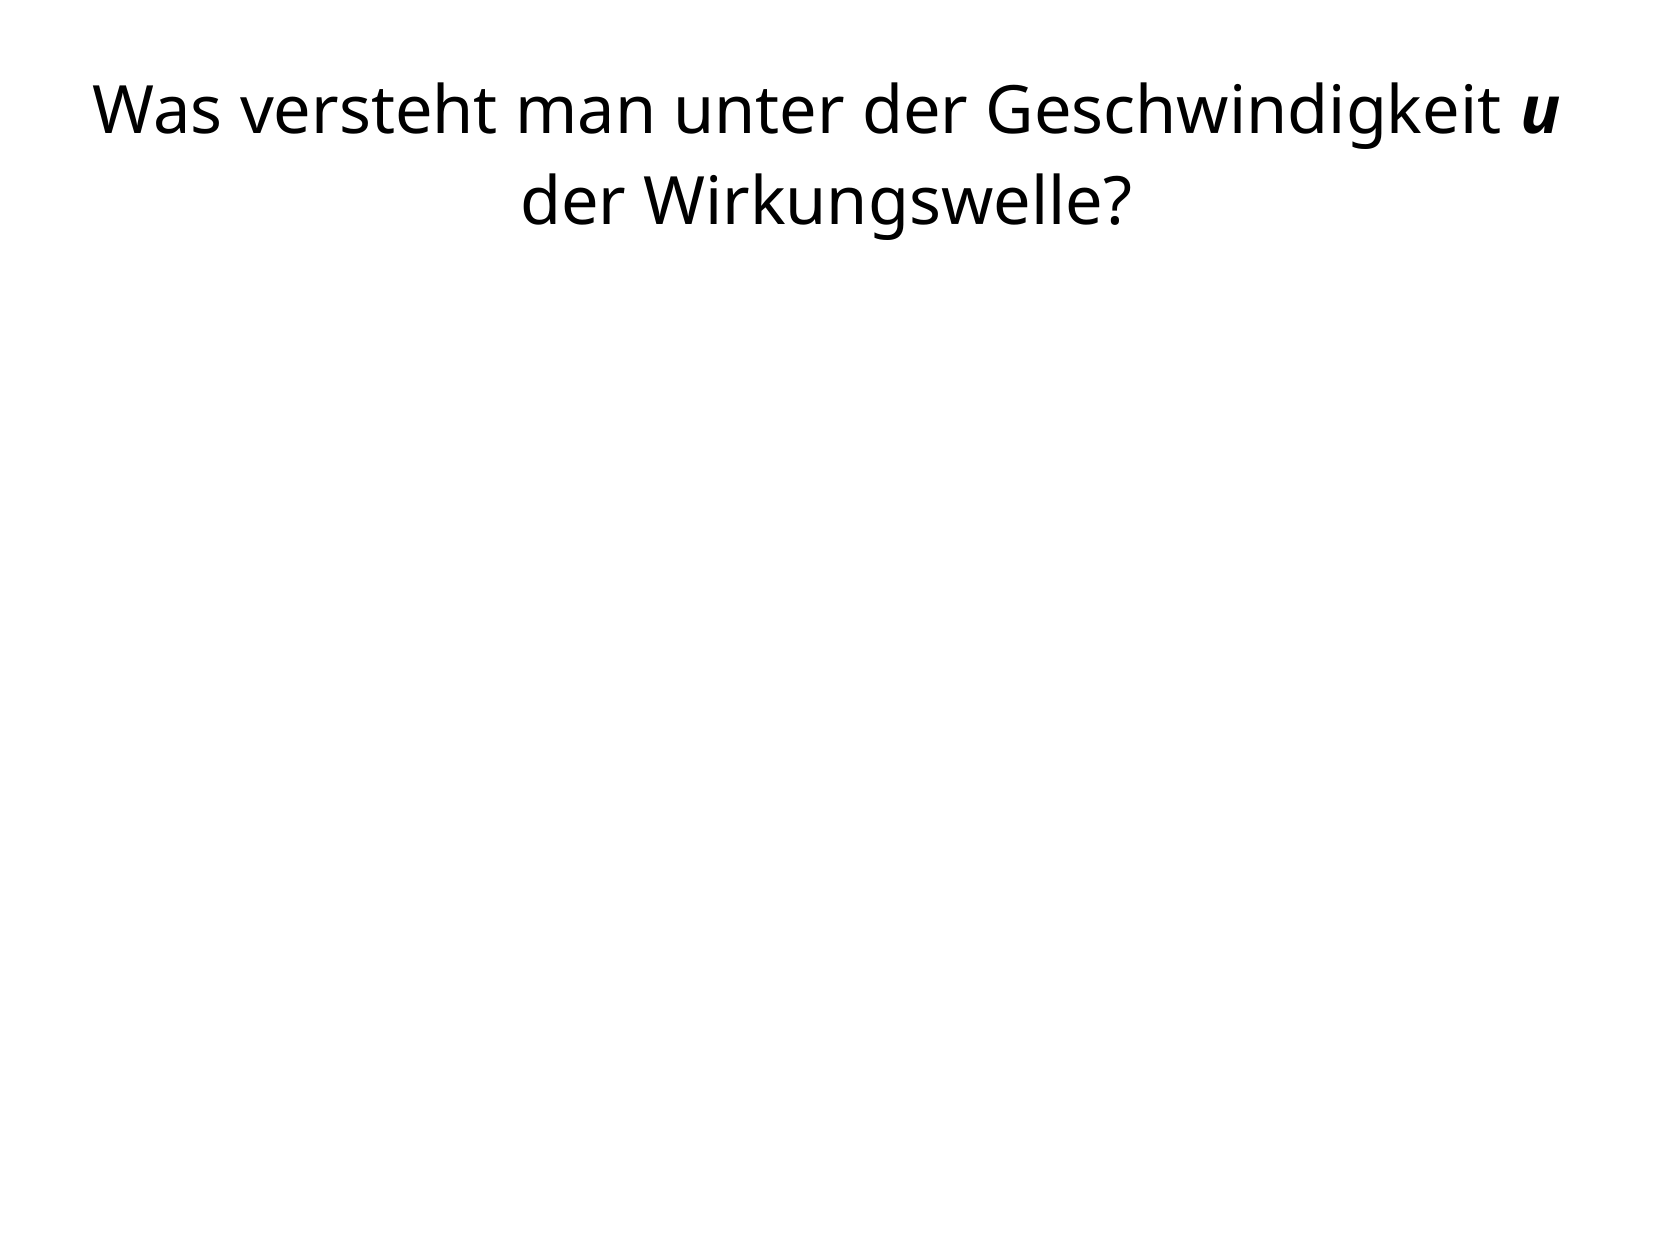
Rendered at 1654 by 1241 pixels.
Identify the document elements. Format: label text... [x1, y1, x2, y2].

title Was versteht man unter der Geschwindigkeit u der Wirkungswelle? [82, 49, 1571, 257]
